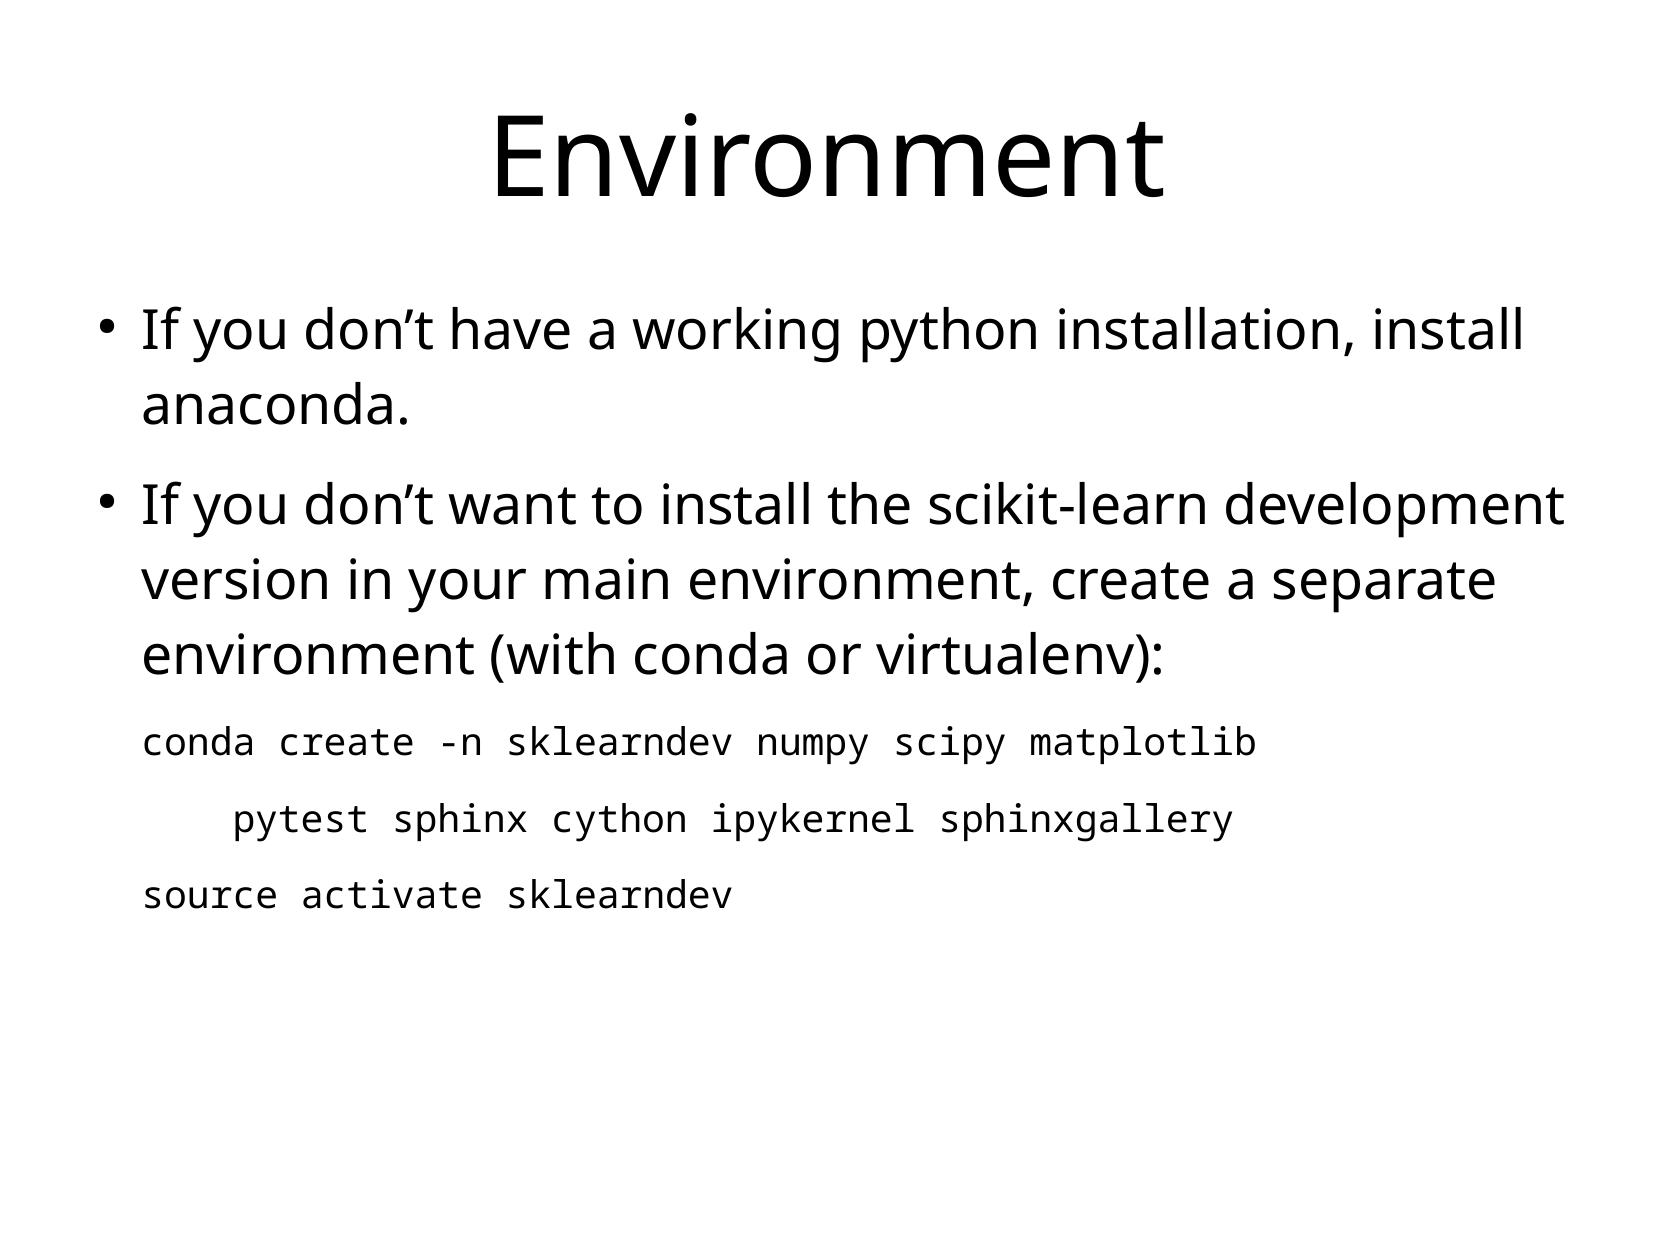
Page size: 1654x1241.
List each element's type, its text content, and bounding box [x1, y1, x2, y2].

list If you don’t have a working python installation, install anaconda. If you don’t want to install the scikit-learn development version in your main environment, create a separate environment (with conda or virtualenv): conda create -n sklearndev numpy scipy matplotlib pytest sphinx cython ipykernel sphinxgallery source activate sklearndev [82, 290, 1571, 1010]
title Environment [82, 49, 1571, 257]
